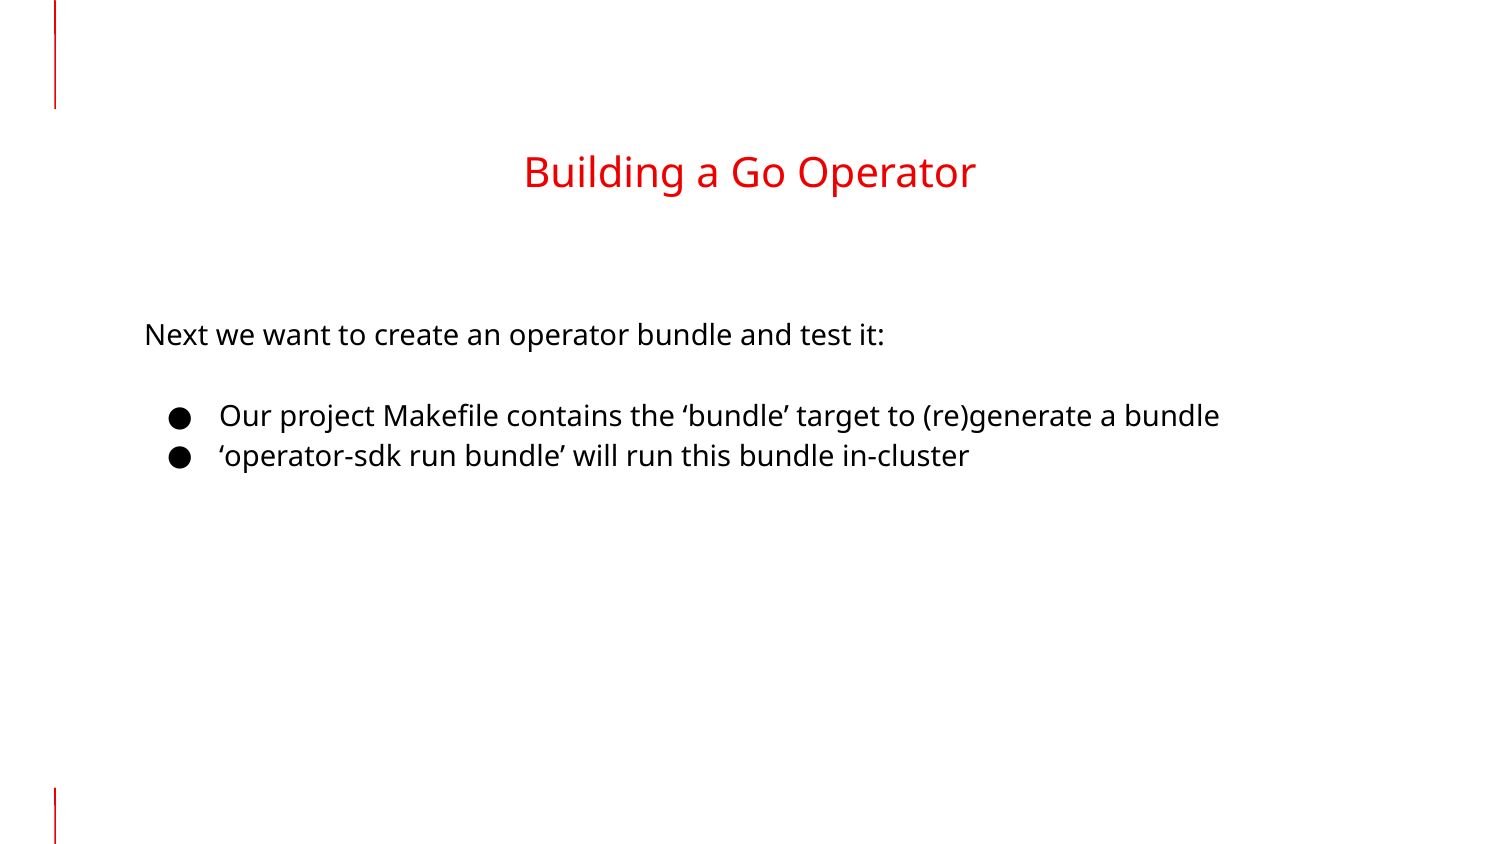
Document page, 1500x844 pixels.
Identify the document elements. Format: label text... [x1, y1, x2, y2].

text_box Next we want to create an operator bundle and test it: Our project Makefile contains the ‘bundle’ target to (re)generate a bundle ‘operator-sdk run bundle’ will run this bundle in-cluster [144, 312, 1326, 575]
title Building a Go Operator [215, 130, 1285, 204]
